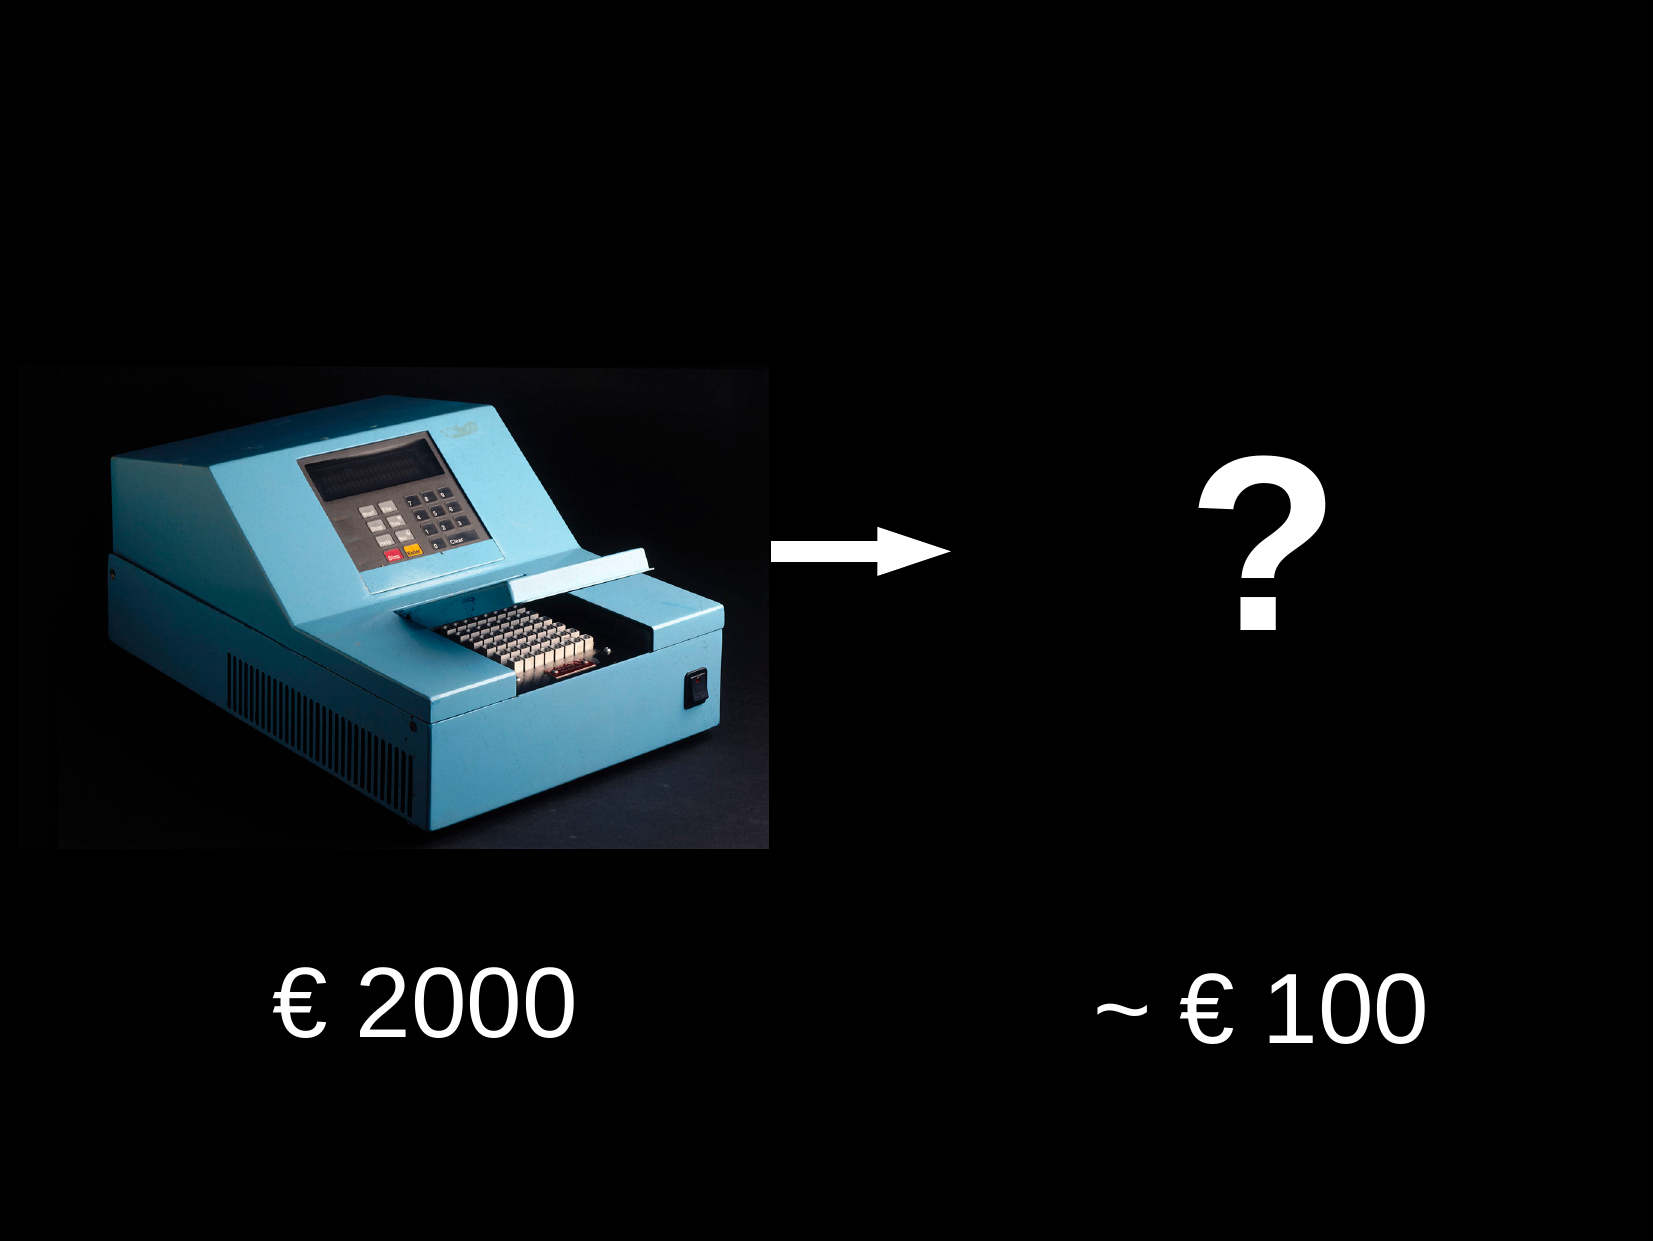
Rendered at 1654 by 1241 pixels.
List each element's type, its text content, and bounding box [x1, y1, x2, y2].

text_box ~ € 100 [1078, 945, 1514, 1073]
picture [18, 364, 769, 849]
text_box € 2000 [257, 940, 693, 1067]
text_box ? [1173, 396, 1609, 692]
